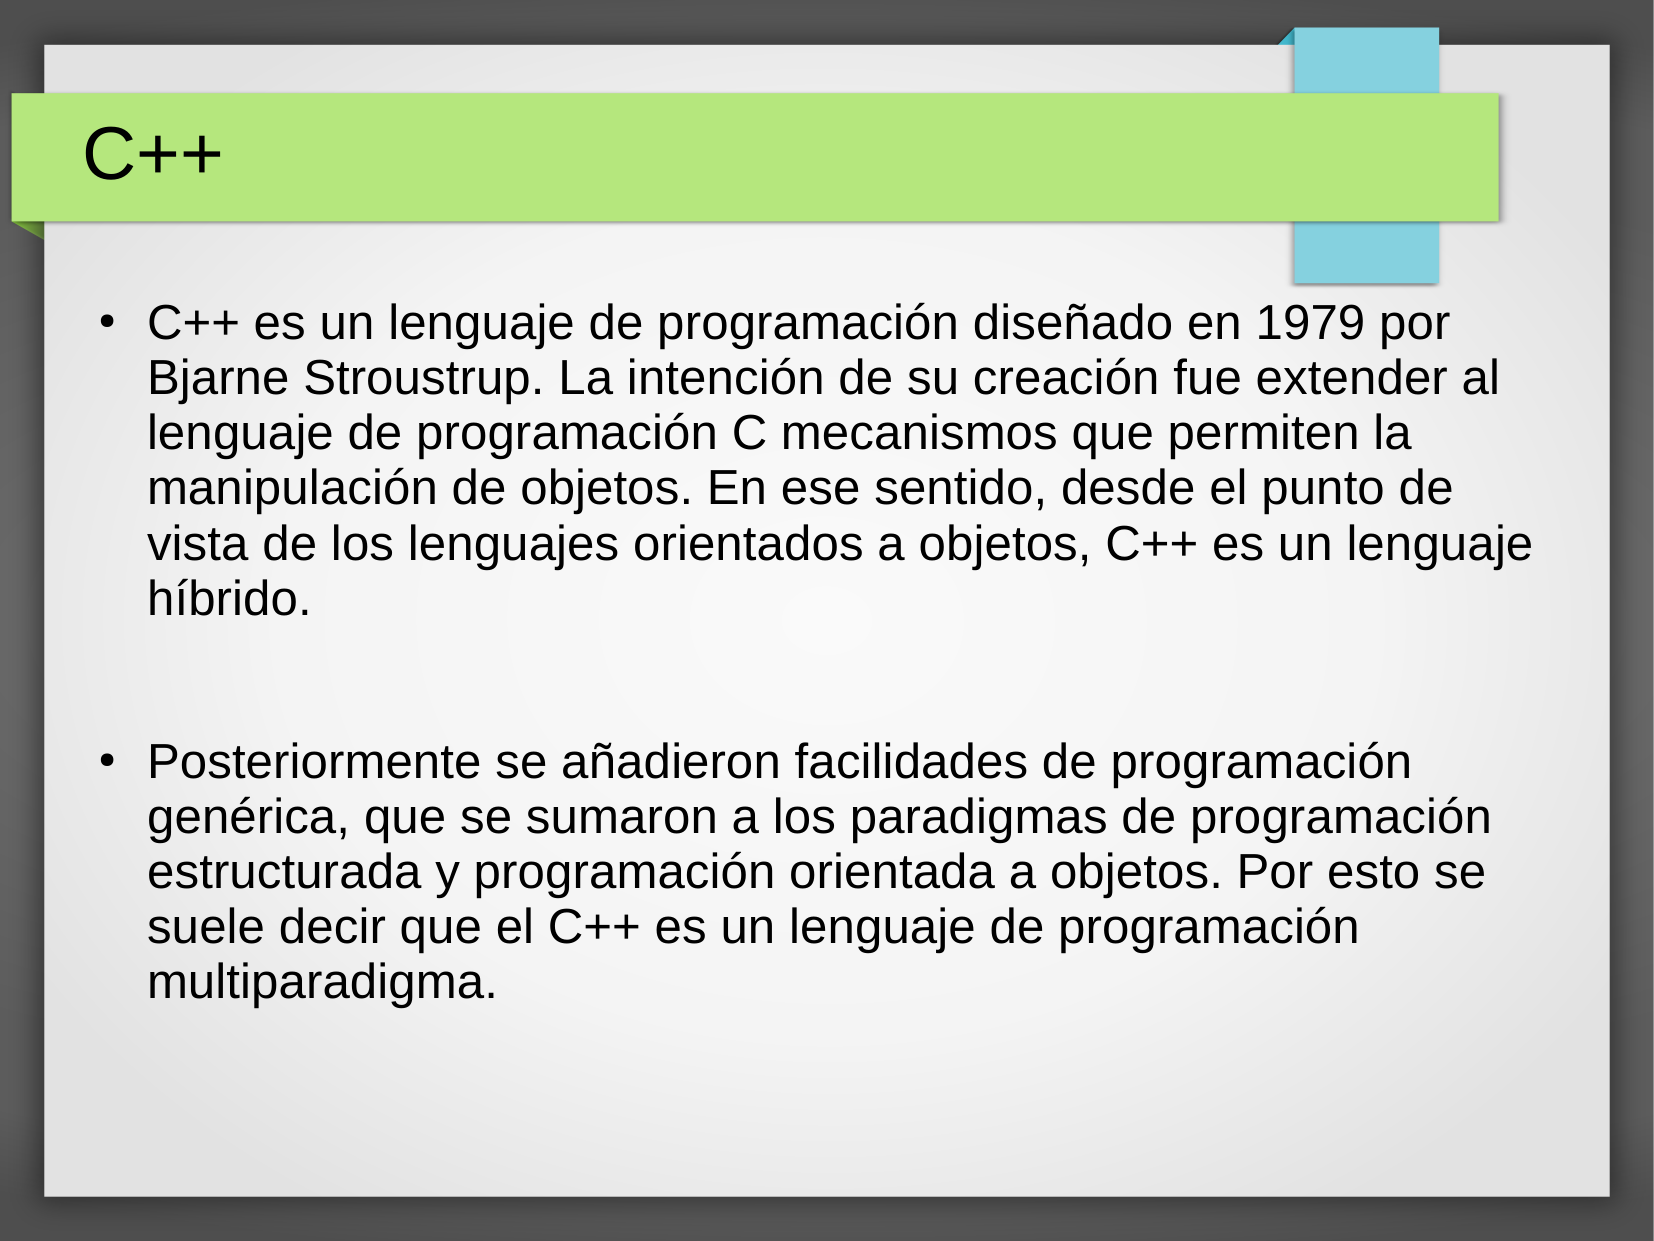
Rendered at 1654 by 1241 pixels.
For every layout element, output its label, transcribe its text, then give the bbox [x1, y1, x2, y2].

title C++ [82, 94, 1264, 213]
picture [0, 0, 1654, 1241]
list C++ es un lenguaje de programación diseñado en 1979 por Bjarne Stroustrup. La intención de su creación fue extender al lenguaje de programación C mecanismos que permiten la manipulación de objetos. En ese sentido, desde el punto de vista de los lenguajes orientados a objetos, C++ es un lenguaje híbrido. Posteriormente se añadieron facilidades de programación genérica, que se sumaron a los paradigmas de programación estructurada y programación orientada a objetos. Por esto se suele decir que el C++ es un lenguaje de programación multiparadigma. [82, 295, 1571, 1015]
